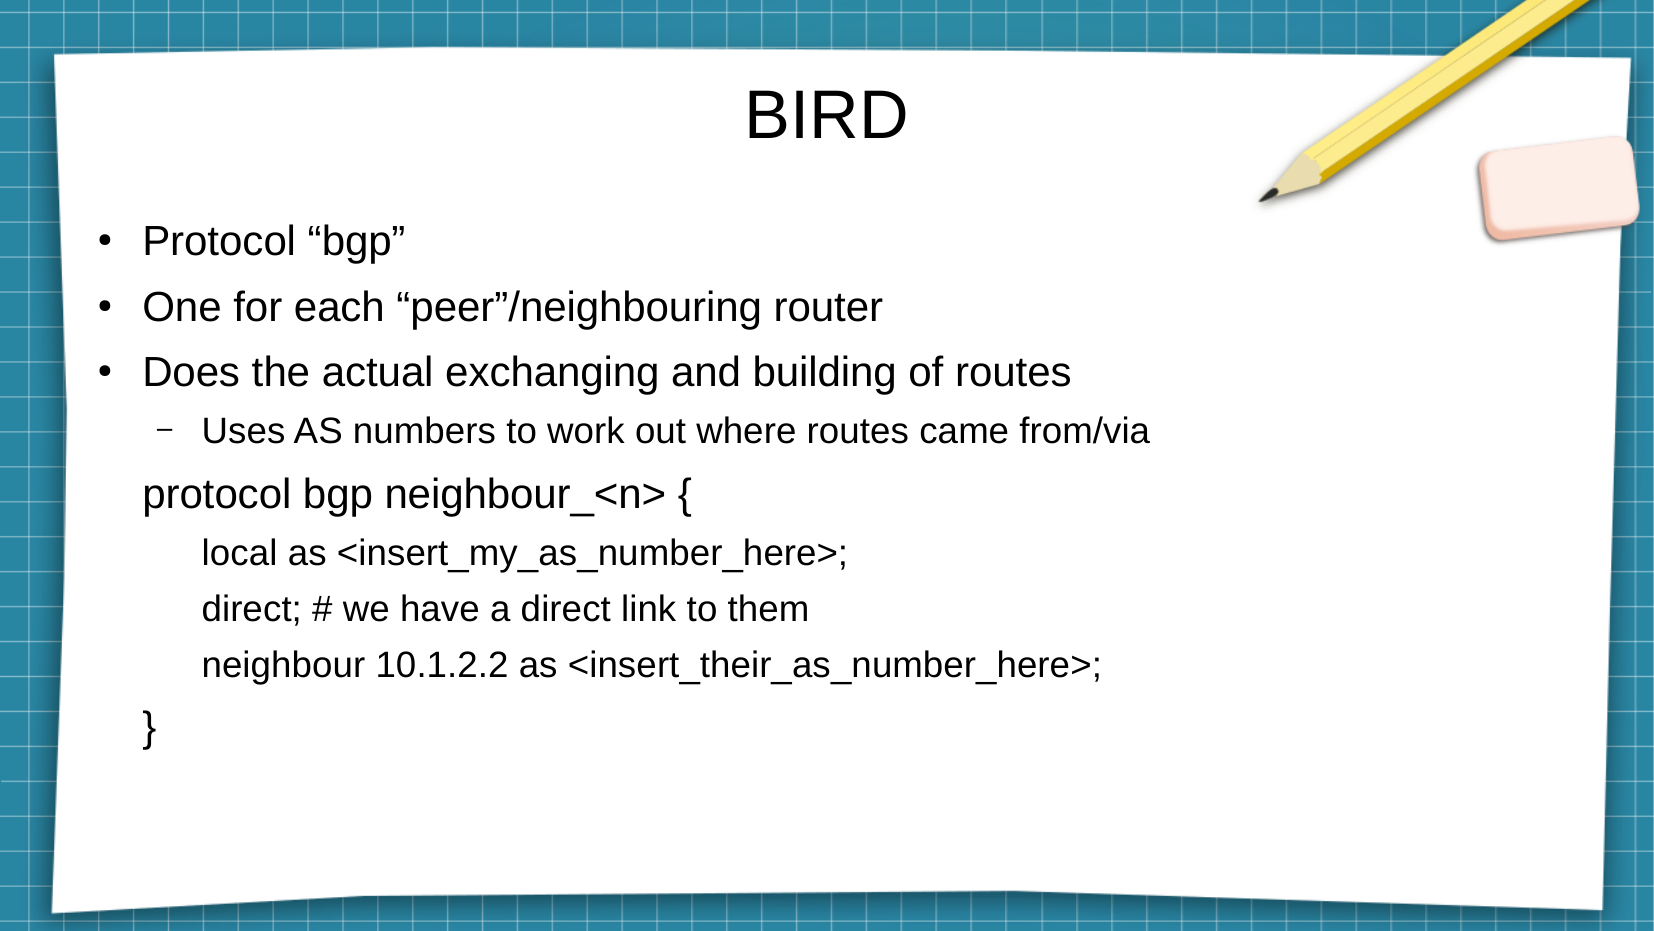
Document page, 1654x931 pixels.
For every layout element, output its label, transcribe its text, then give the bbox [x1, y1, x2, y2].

title BIRD [82, 37, 1571, 193]
picture [0, 0, 1654, 931]
list Protocol “bgp” One for each “peer”/neighbouring router Does the actual exchanging and building of routes Uses AS numbers to work out where routes came from/via protocol bgp neighbour_<n> { local as <insert_my_as_number_here>; direct; # we have a direct link to them neighbour 10.1.2.2 as <insert_their_as_number_here>; } [82, 217, 1571, 758]
